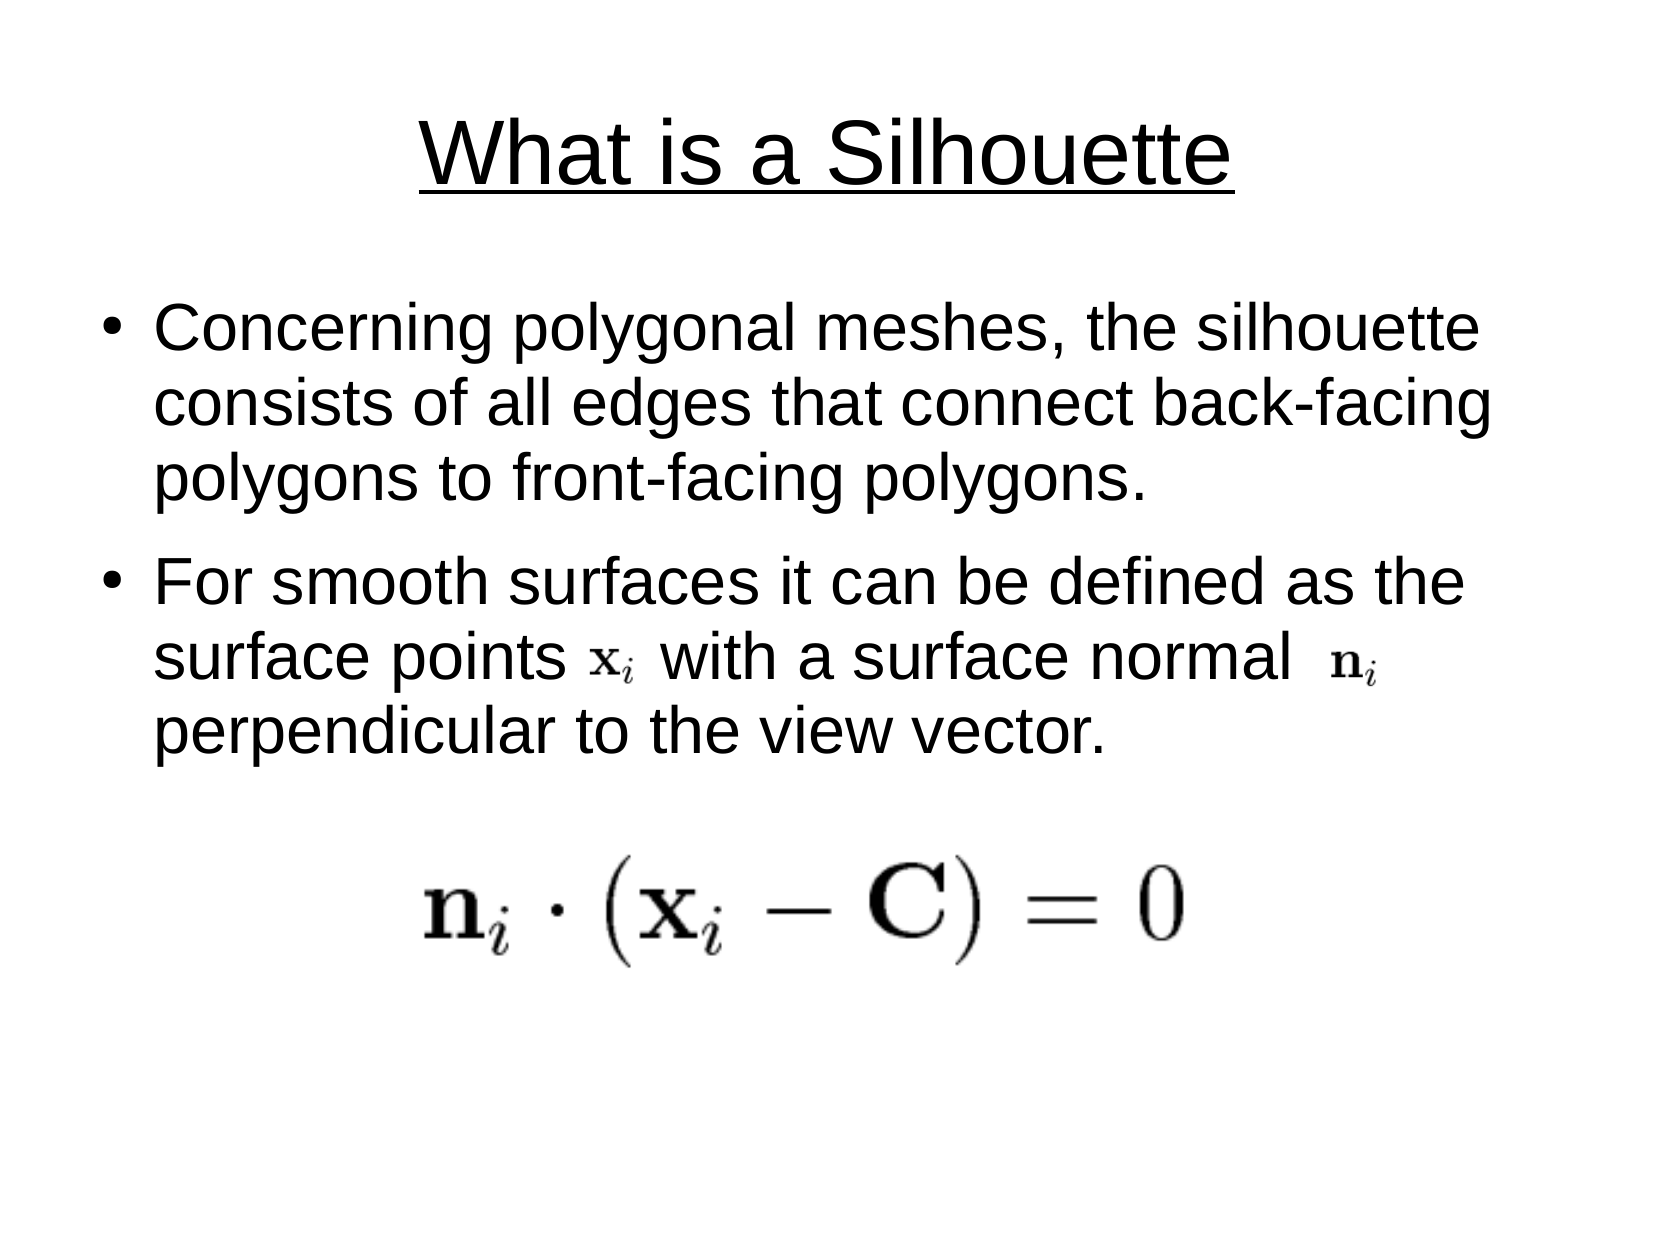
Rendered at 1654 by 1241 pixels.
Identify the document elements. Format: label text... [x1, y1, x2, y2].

title What is a Silhouette [82, 49, 1571, 257]
picture [585, 644, 639, 690]
picture [375, 834, 1246, 991]
picture [1320, 643, 1387, 691]
list Concerning polygonal meshes, the silhouette consists of all edges that connect back-facing polygons to front-facing polygons. For smooth surfaces it can be defined as the surface points with a surface normal perpendicular to the view vector. [82, 290, 1538, 1010]
